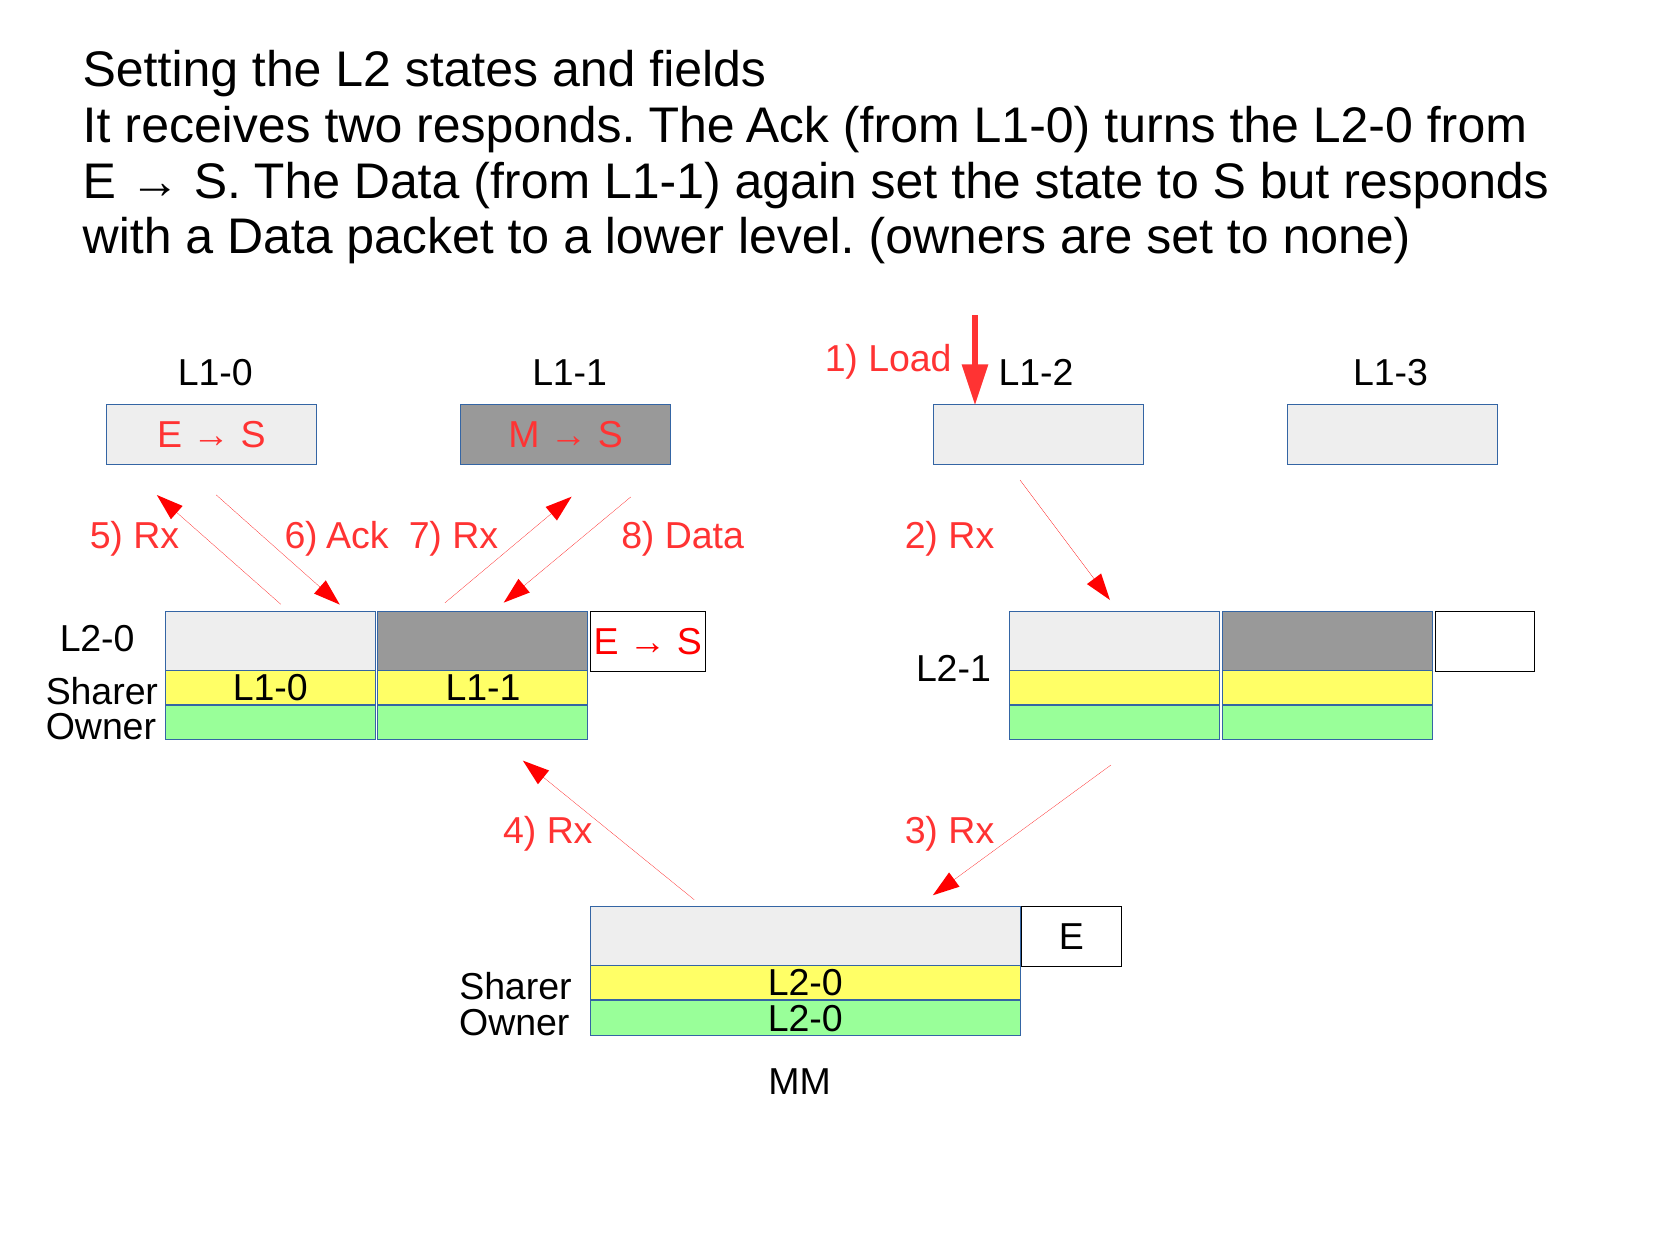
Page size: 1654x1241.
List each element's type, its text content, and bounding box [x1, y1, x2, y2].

text_box 2) Rx [889, 507, 1010, 564]
text_box L1-1 [377, 670, 588, 705]
text_box Owner [31, 720, 171, 756]
text_box L1-0 [163, 344, 299, 402]
text_box [1435, 611, 1535, 672]
text_box Owner [444, 1016, 585, 1051]
text_box [377, 611, 588, 670]
text_box 4) Rx [488, 802, 609, 860]
text_box L2-0 [590, 965, 1021, 1000]
text_box [590, 906, 1021, 965]
text_box E → S [106, 404, 317, 465]
title Setting the L2 states and fields It receives two responds. The Ack (from L1-0) turns the L2-0 from E → S. The Data (from L1-1) again set the state to S but responds with a Data packet to a lower level. (owners are set to none) [82, 40, 1571, 266]
text_box 1) Load [810, 330, 969, 387]
text_box L1-2 [983, 344, 1119, 402]
text_box E [1021, 906, 1122, 967]
text_box M → S [460, 404, 671, 465]
text_box [933, 404, 1144, 465]
text_box 3) Rx [889, 802, 1010, 860]
text_box [377, 705, 588, 740]
text_box [1222, 611, 1433, 740]
text_box Sharer [31, 662, 174, 720]
text_box L2-1 [901, 639, 1037, 697]
text_box MM [753, 1053, 889, 1111]
text_box 5) Rx [75, 507, 196, 564]
text_box E → S [590, 611, 706, 672]
text_box [171, 705, 376, 740]
text_box L1-0 [174, 670, 376, 705]
text_box L2-0 [590, 1000, 1021, 1036]
text_box 6) Ack [269, 507, 393, 564]
text_box 7) Rx [393, 507, 514, 565]
text_box [1009, 611, 1220, 740]
text_box [174, 611, 376, 670]
text_box L1-1 [517, 344, 653, 402]
text_box 8) Data [606, 507, 766, 565]
text_box L2-0 [45, 610, 181, 668]
text_box [1287, 404, 1498, 465]
text_box Sharer [444, 958, 587, 1016]
text_box L1-3 [1338, 344, 1474, 402]
